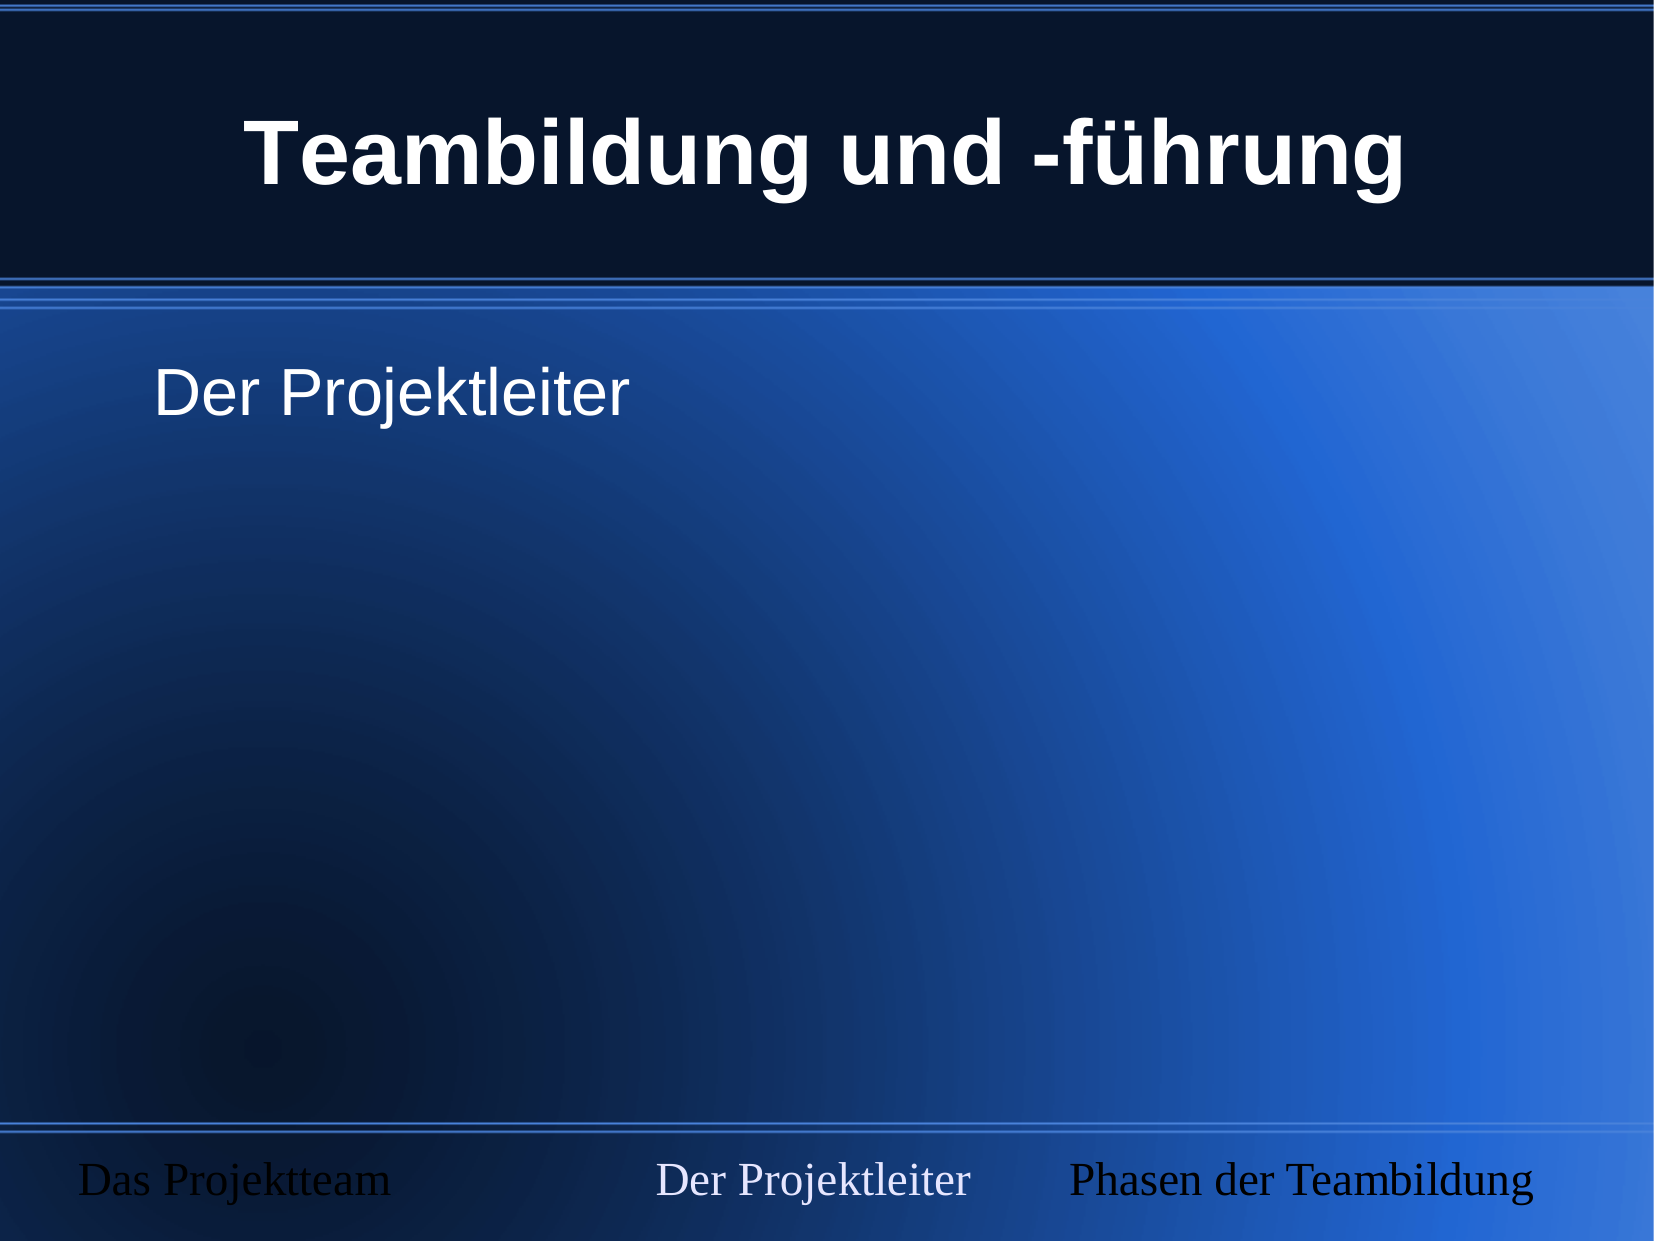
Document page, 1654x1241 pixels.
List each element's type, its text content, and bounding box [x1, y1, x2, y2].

picture [0, 0, 1654, 1241]
chart [77, 1151, 1565, 1224]
title Teambildung und -führung [82, 49, 1571, 257]
list Der Projektleiter [82, 355, 1571, 1034]
